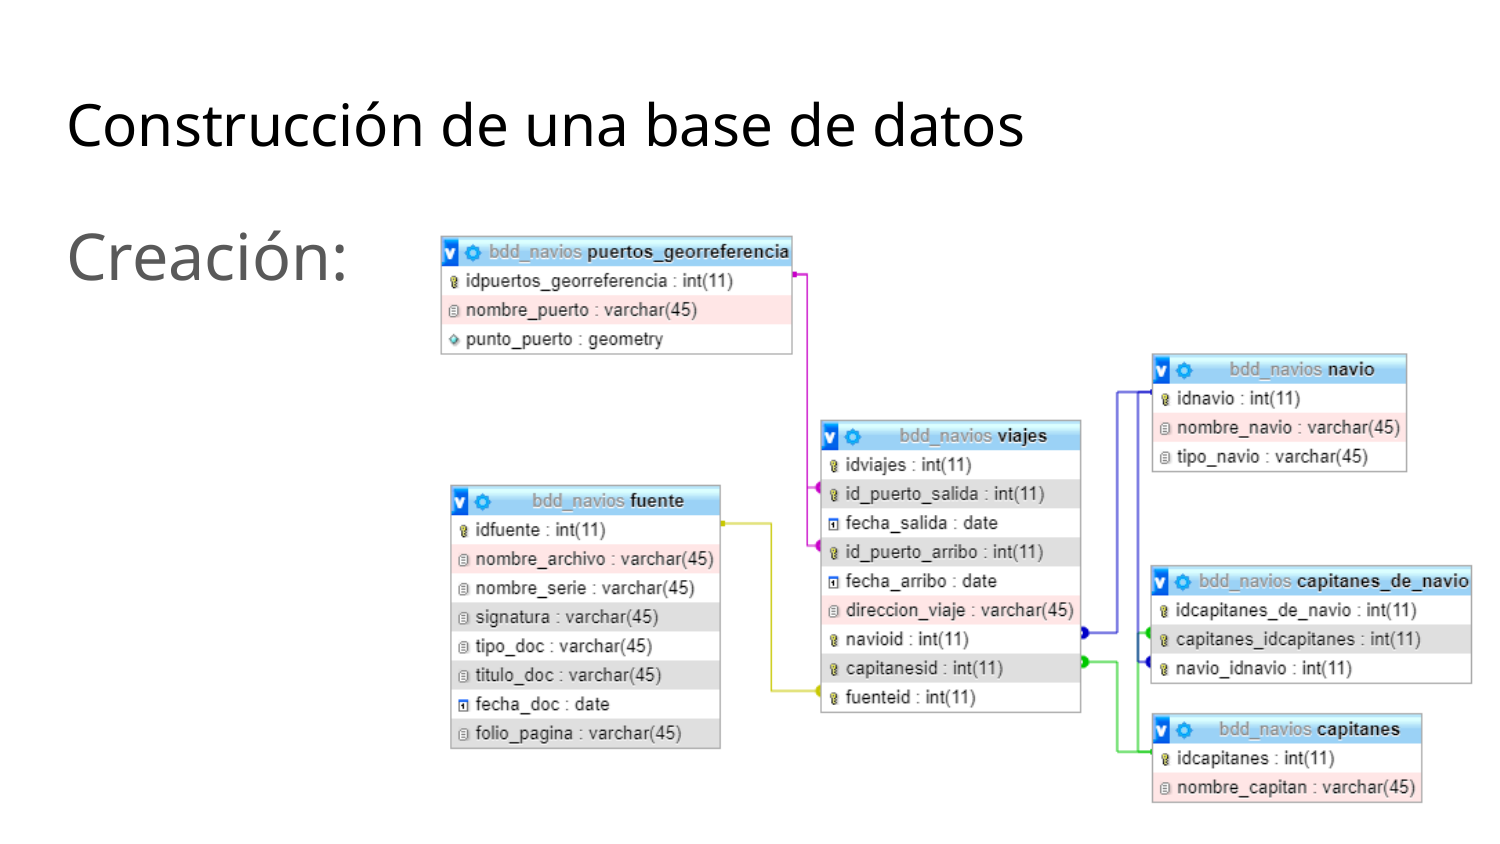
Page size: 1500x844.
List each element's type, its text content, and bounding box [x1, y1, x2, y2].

title Construcción de una base de datos [51, 72, 1449, 167]
list Creación: [51, 189, 420, 750]
picture [420, 175, 1500, 835]
